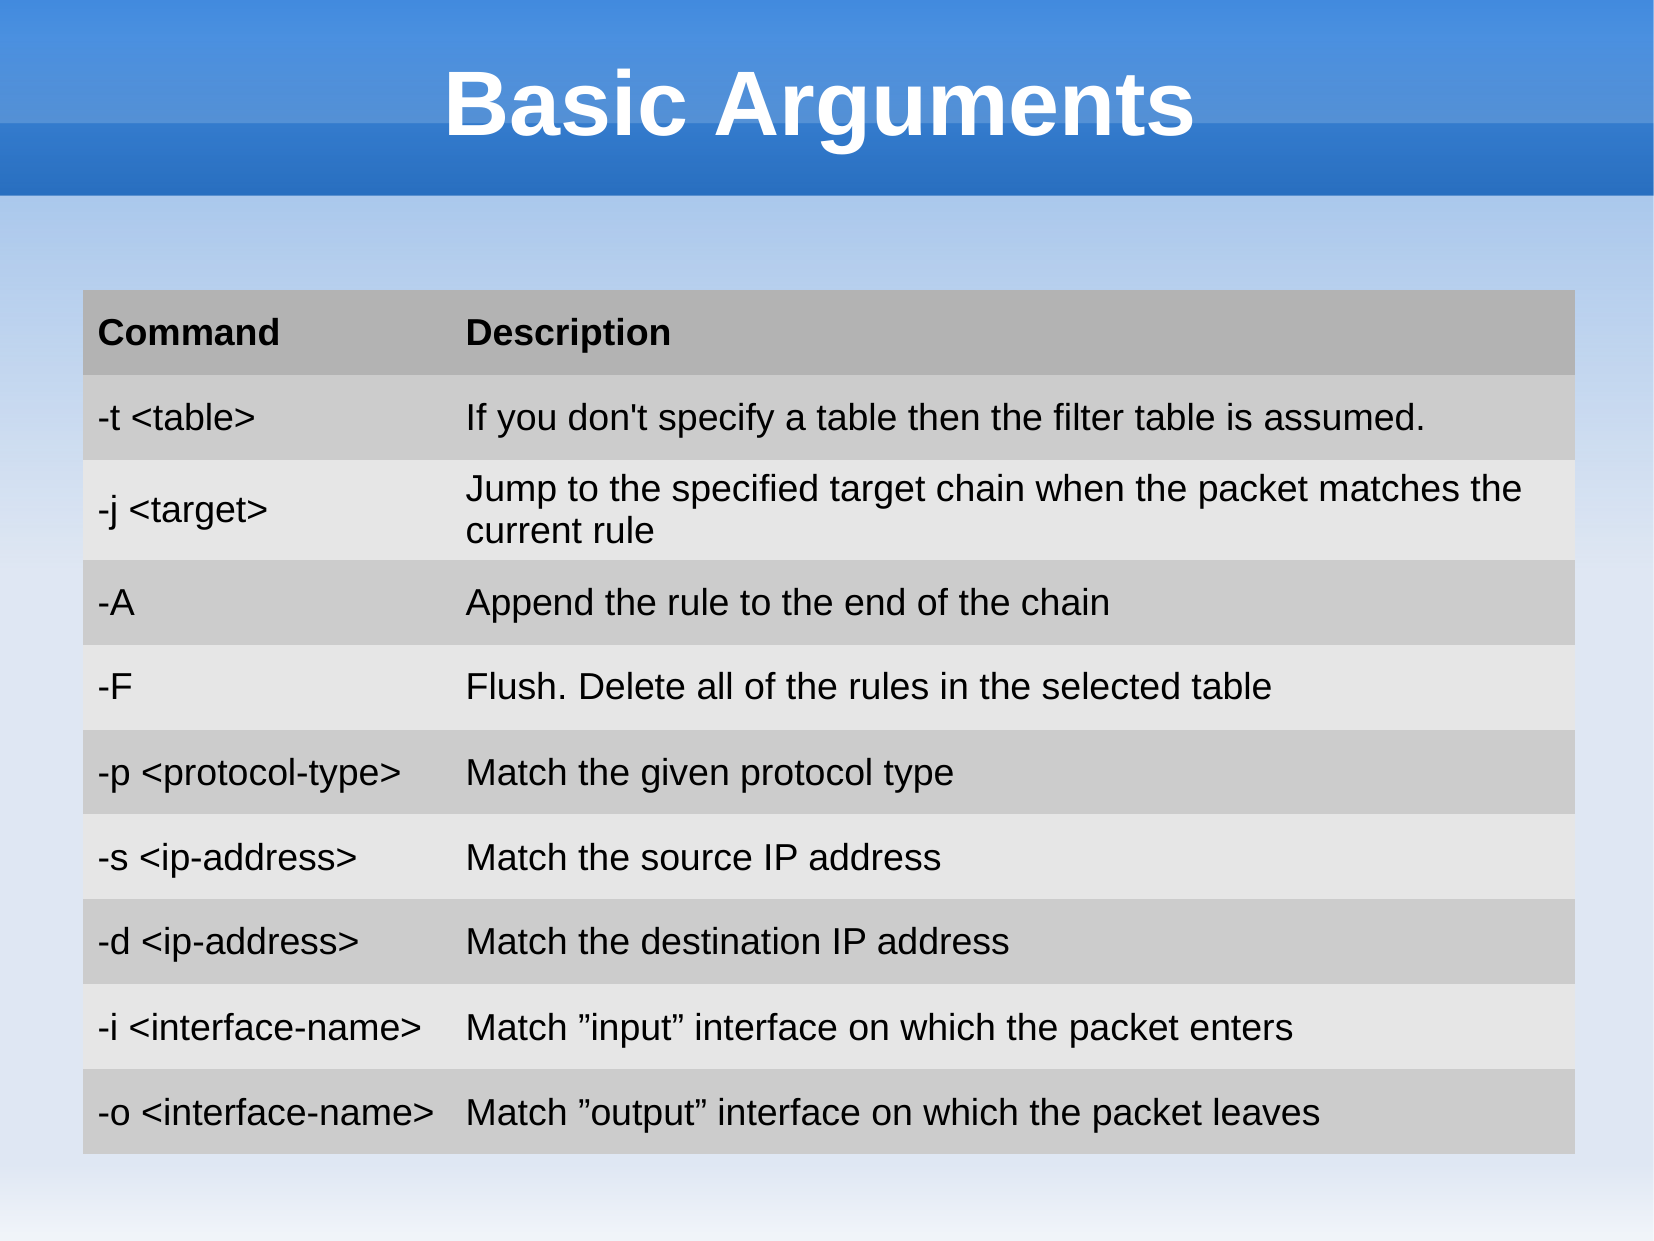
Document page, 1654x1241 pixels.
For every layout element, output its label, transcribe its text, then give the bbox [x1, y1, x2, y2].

table_header Command [83, 290, 451, 375]
table_cell Match ”output” interface on which the packet leaves [451, 1069, 1575, 1154]
picture [0, 0, 1654, 1241]
table_cell -o <interface-name> [83, 1069, 451, 1154]
table_cell -j <target> [83, 460, 451, 560]
table_header Description [451, 290, 1575, 375]
table_cell Match the source IP address [451, 814, 1575, 899]
table_cell -i <interface-name> [83, 984, 451, 1069]
title Basic Arguments [76, 0, 1565, 208]
table_cell -p <protocol-type> [83, 730, 451, 814]
table_cell Jump to the specified target chain when the packet matches the current rule [451, 460, 1575, 560]
table_cell Flush. Delete all of the rules in the selected table [451, 645, 1575, 730]
table_cell Append the rule to the end of the chain [451, 560, 1575, 645]
table_cell -t <table> [83, 375, 451, 460]
table_cell -F [83, 645, 451, 730]
table_cell -d <ip-address> [83, 899, 451, 984]
table_cell -s <ip-address> [83, 814, 451, 899]
table_cell Match the destination IP address [451, 899, 1575, 984]
table_cell Match the given protocol type [451, 730, 1575, 814]
table_cell If you don't specify a table then the filter table is assumed. [451, 375, 1575, 460]
table_cell -A [83, 560, 451, 645]
table_cell Match ”input” interface on which the packet enters [451, 984, 1575, 1069]
